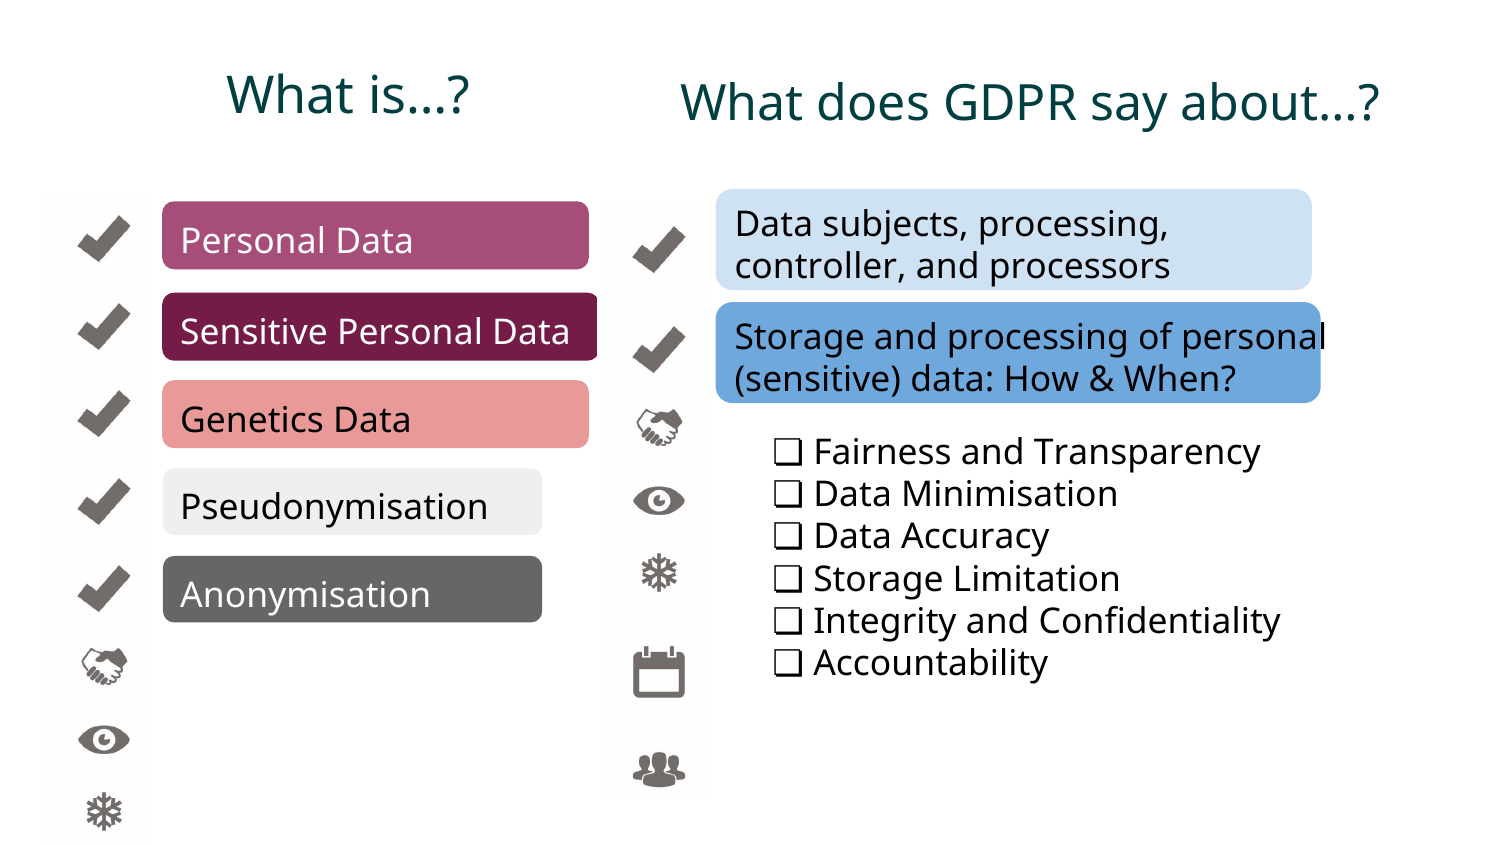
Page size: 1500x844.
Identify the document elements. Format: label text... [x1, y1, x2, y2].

text_box What does GDPR say about…? [680, 66, 1445, 126]
text_box Anonymisation [180, 569, 445, 611]
text_box ❏ Fairness and Transparency [772, 426, 1295, 468]
text_box Data subjects, processing, [734, 198, 1215, 240]
picture [42, 188, 151, 844]
text_box Storage and processing of personal [734, 311, 1376, 353]
text_box ❏ Integrity and Confidentiality [772, 595, 1314, 637]
text_box Personal Data [180, 215, 429, 257]
text_box (sensitive) data: How & When? [734, 353, 1283, 396]
text_box ❏ Data Accuracy [772, 510, 1074, 553]
text_box controller, and processors [734, 240, 1197, 282]
text_box ❏ Accountability [772, 637, 1068, 679]
text_box ❏ Data Minimisation [772, 468, 1137, 511]
picture [597, 199, 706, 801]
text_box ❏ Storage Limitation [772, 553, 1143, 595]
text_box [0, 0, 1500, 844]
text_box Genetics Data [180, 394, 432, 436]
text_box Sensitive Personal Data [180, 306, 597, 349]
text_box What is…? [226, 57, 501, 119]
text_box Pseudonymisation [180, 481, 505, 524]
